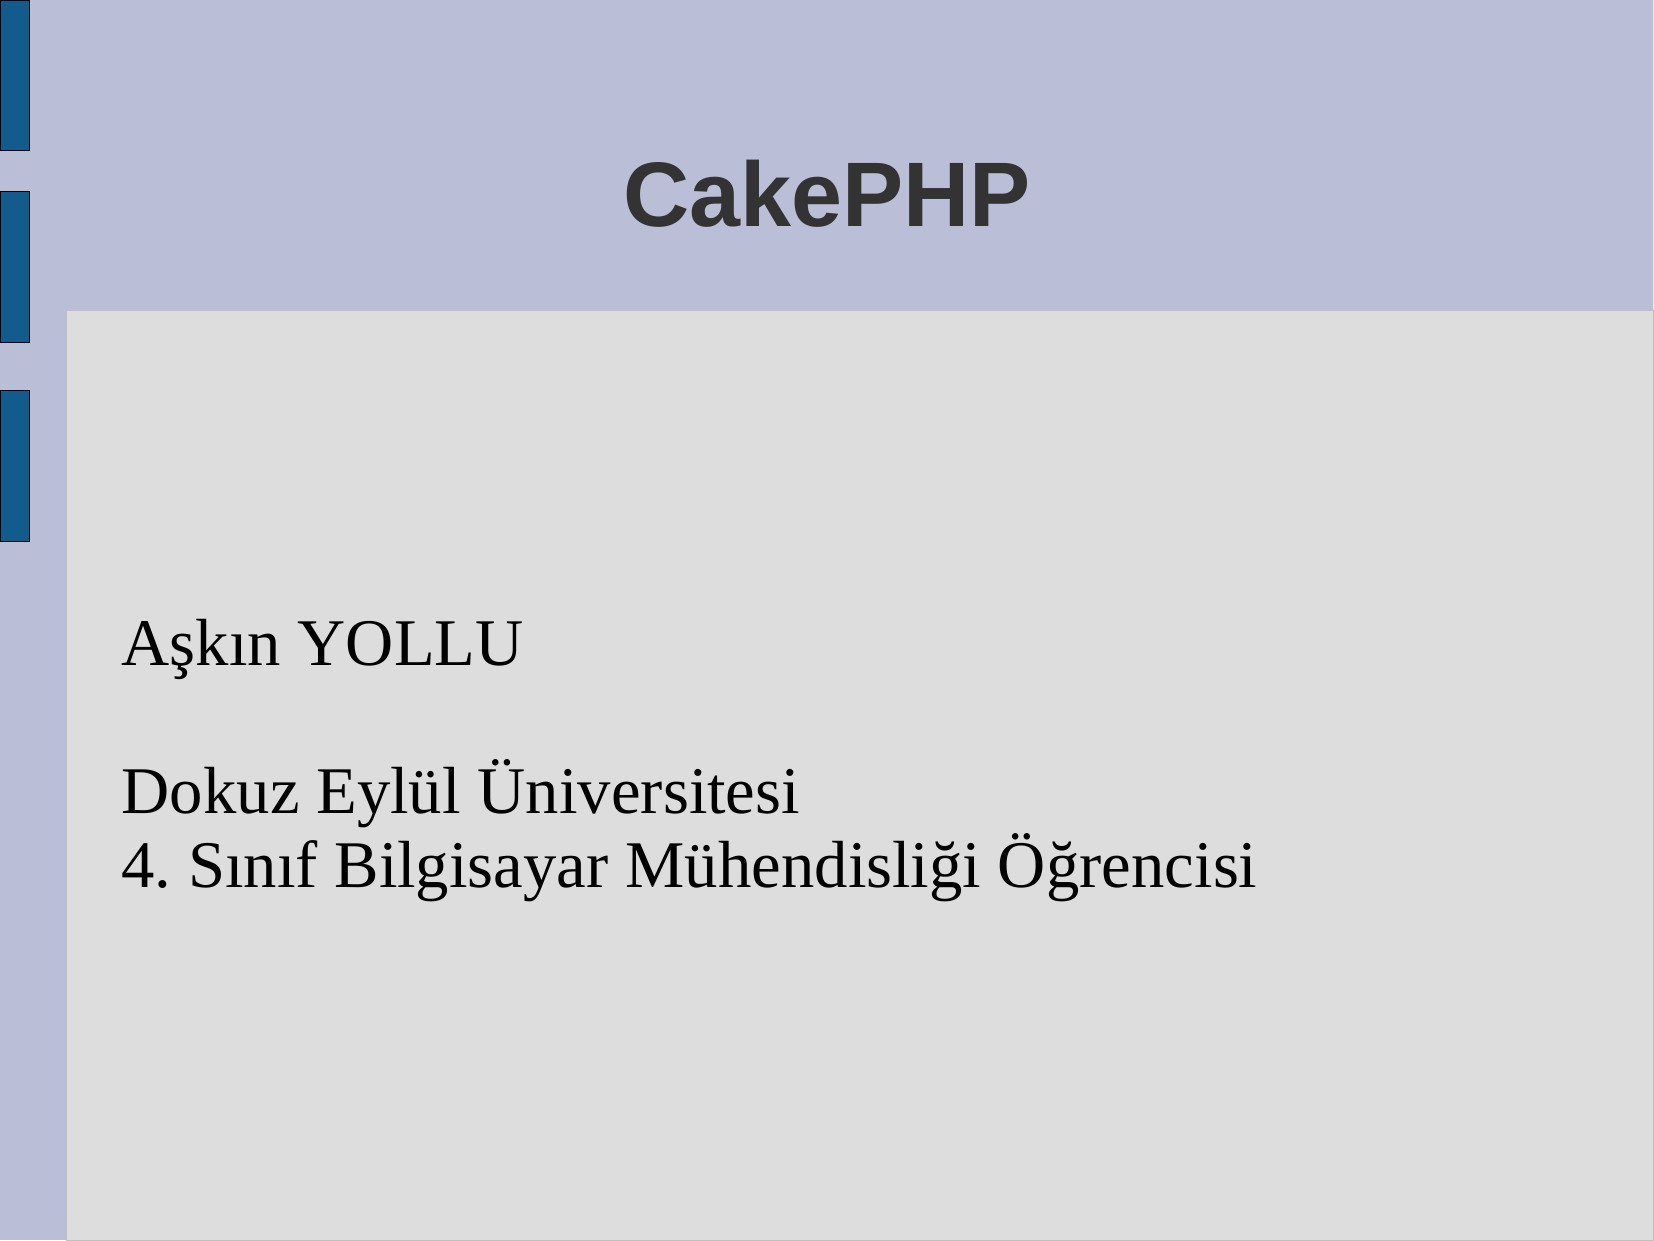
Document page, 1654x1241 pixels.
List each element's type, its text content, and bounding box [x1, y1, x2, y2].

subtitle Aşkın YOLLU Dokuz Eylül Üniversitesi 4. Sınıf Bilgisayar Mühendisliği Öğrencisi [121, 352, 1534, 1156]
title CakePHP [121, 98, 1534, 291]
